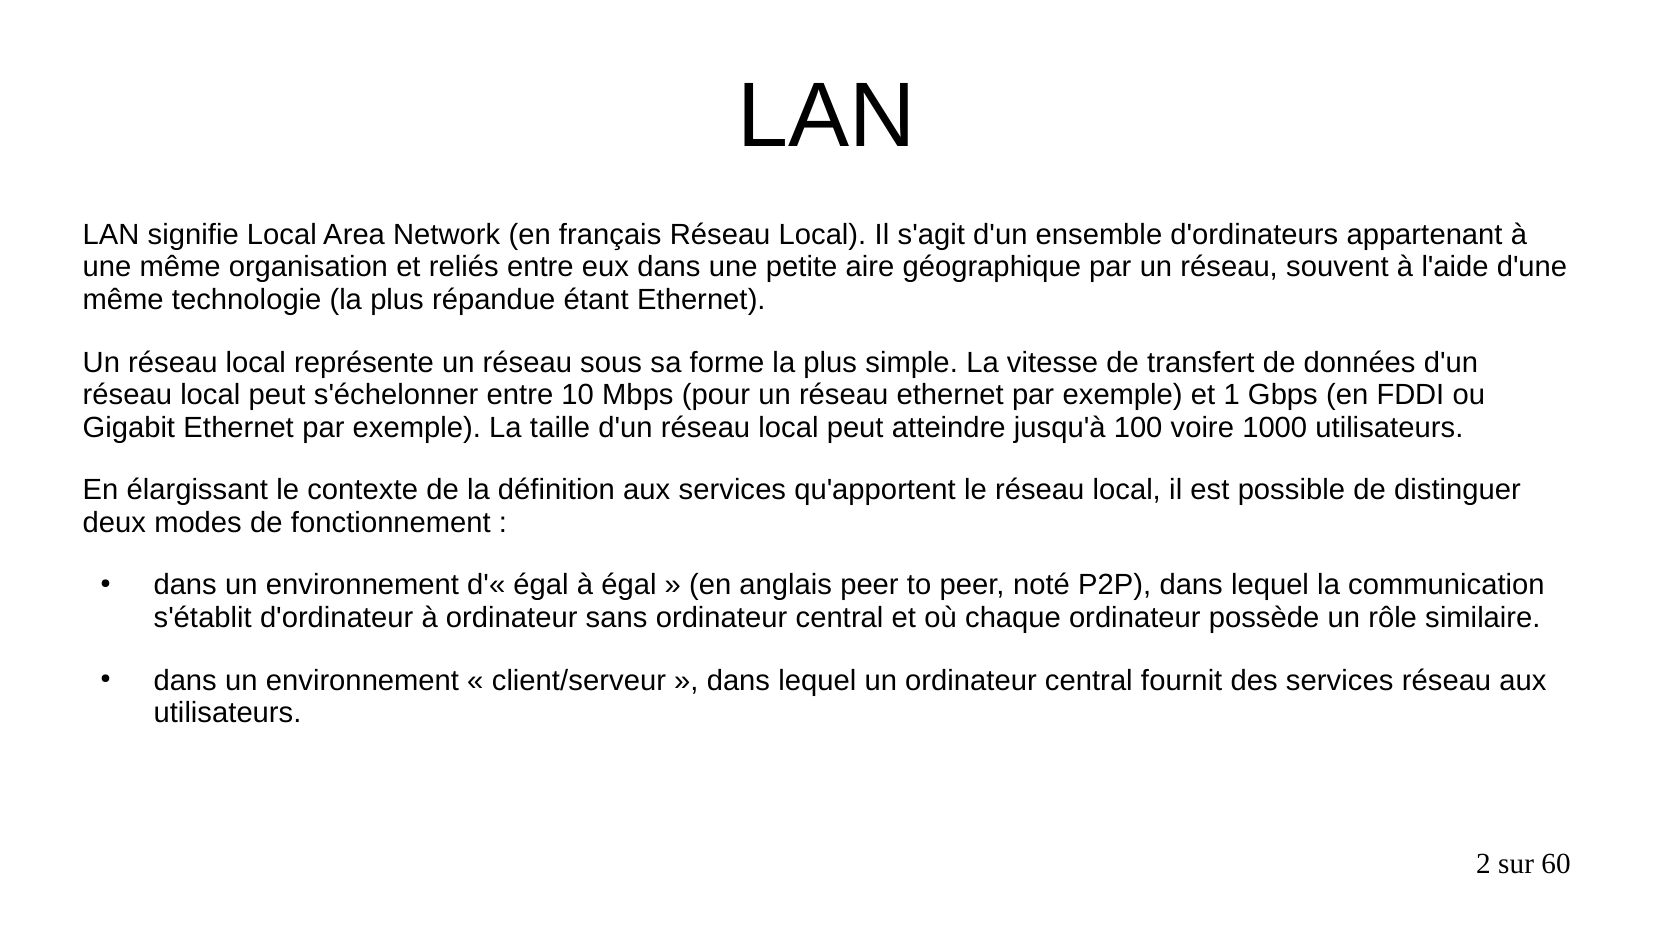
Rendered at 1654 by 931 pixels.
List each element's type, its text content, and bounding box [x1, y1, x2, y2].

list LAN signifie Local Area Network (en français Réseau Local). Il s'agit d'un ensemble d'ordinateurs appartenant à une même organisation et reliés entre eux dans une petite aire géographique par un réseau, souvent à l'aide d'une même technologie (la plus répandue étant Ethernet). Un réseau local représente un réseau sous sa forme la plus simple. La vitesse de transfert de données d'un réseau local peut s'échelonner entre 10 Mbps (pour un réseau ethernet par exemple) et 1 Gbps (en FDDI ou Gigabit Ethernet par exemple). La taille d'un réseau local peut atteindre jusqu'à 100 voire 1000 utilisateurs. En élargissant le contexte de la définition aux services qu'apportent le réseau local, il est possible de distinguer deux modes de fonctionnement : dans un environnement d'« égal à égal » (en anglais peer to peer, noté P2P), dans lequel la communication s'établit d'ordinateur à ordinateur sans ordinateur central et où chaque ordinateur possède un rôle similaire. dans un environnement « client/serveur », dans lequel un ordinateur central fournit des services réseau aux utilisateurs. [82, 217, 1571, 758]
title LAN [82, 37, 1571, 193]
